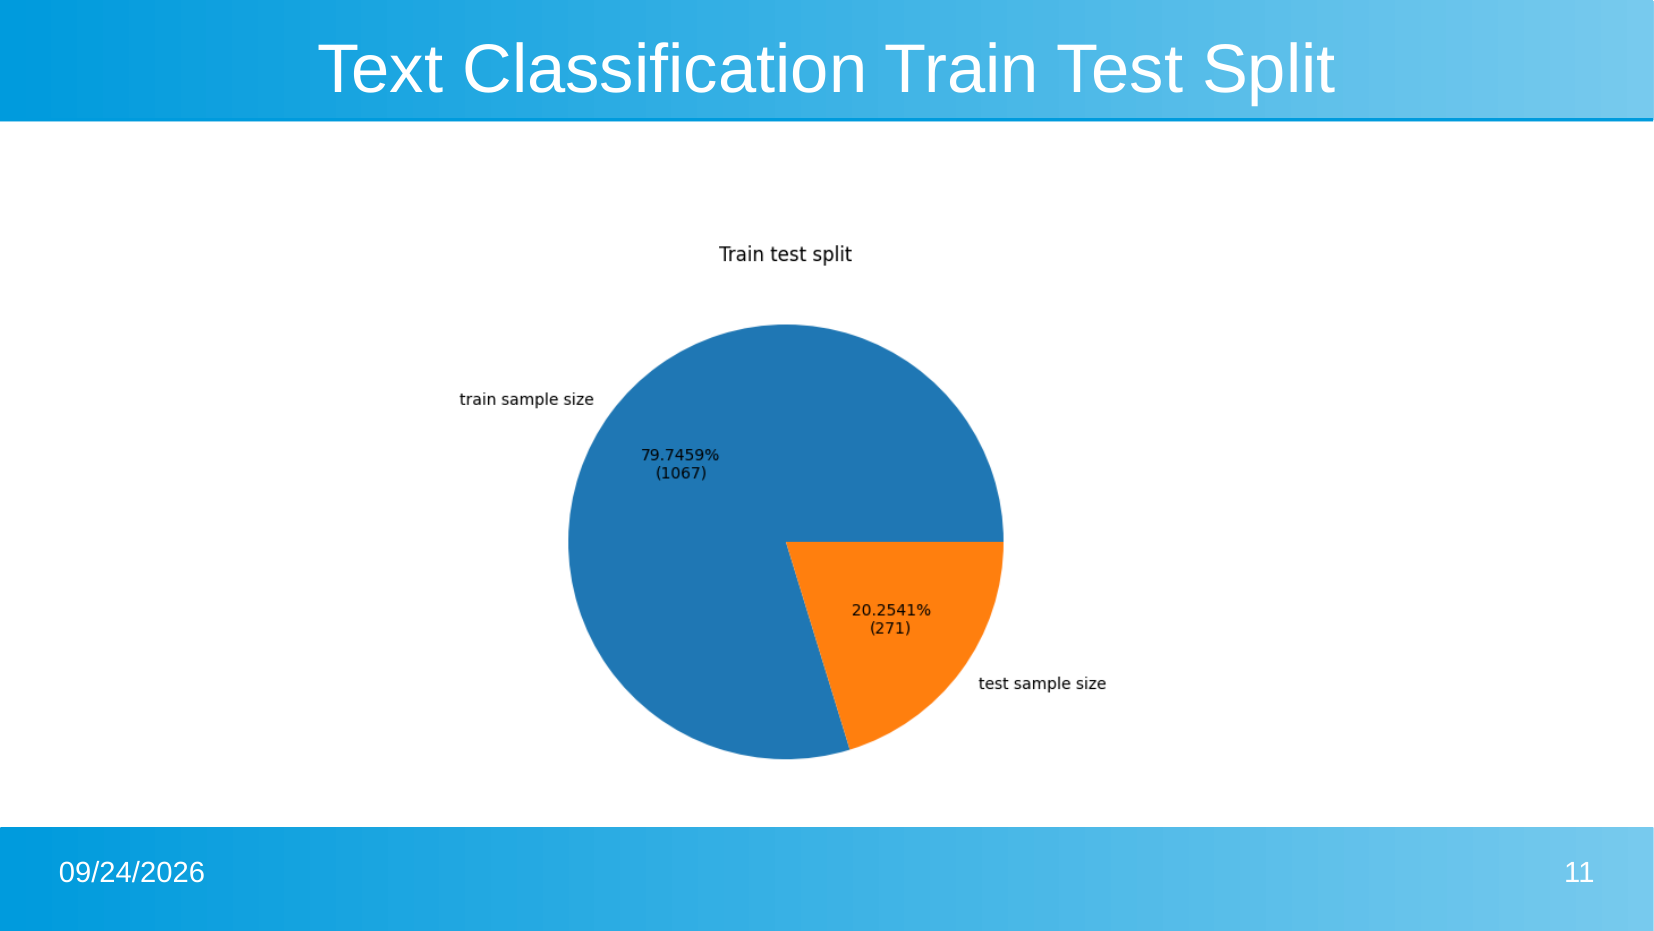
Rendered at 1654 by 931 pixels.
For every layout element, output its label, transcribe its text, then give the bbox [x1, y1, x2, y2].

picture [412, 234, 1160, 826]
title Text Classification Train Test Split [59, 29, 1595, 108]
